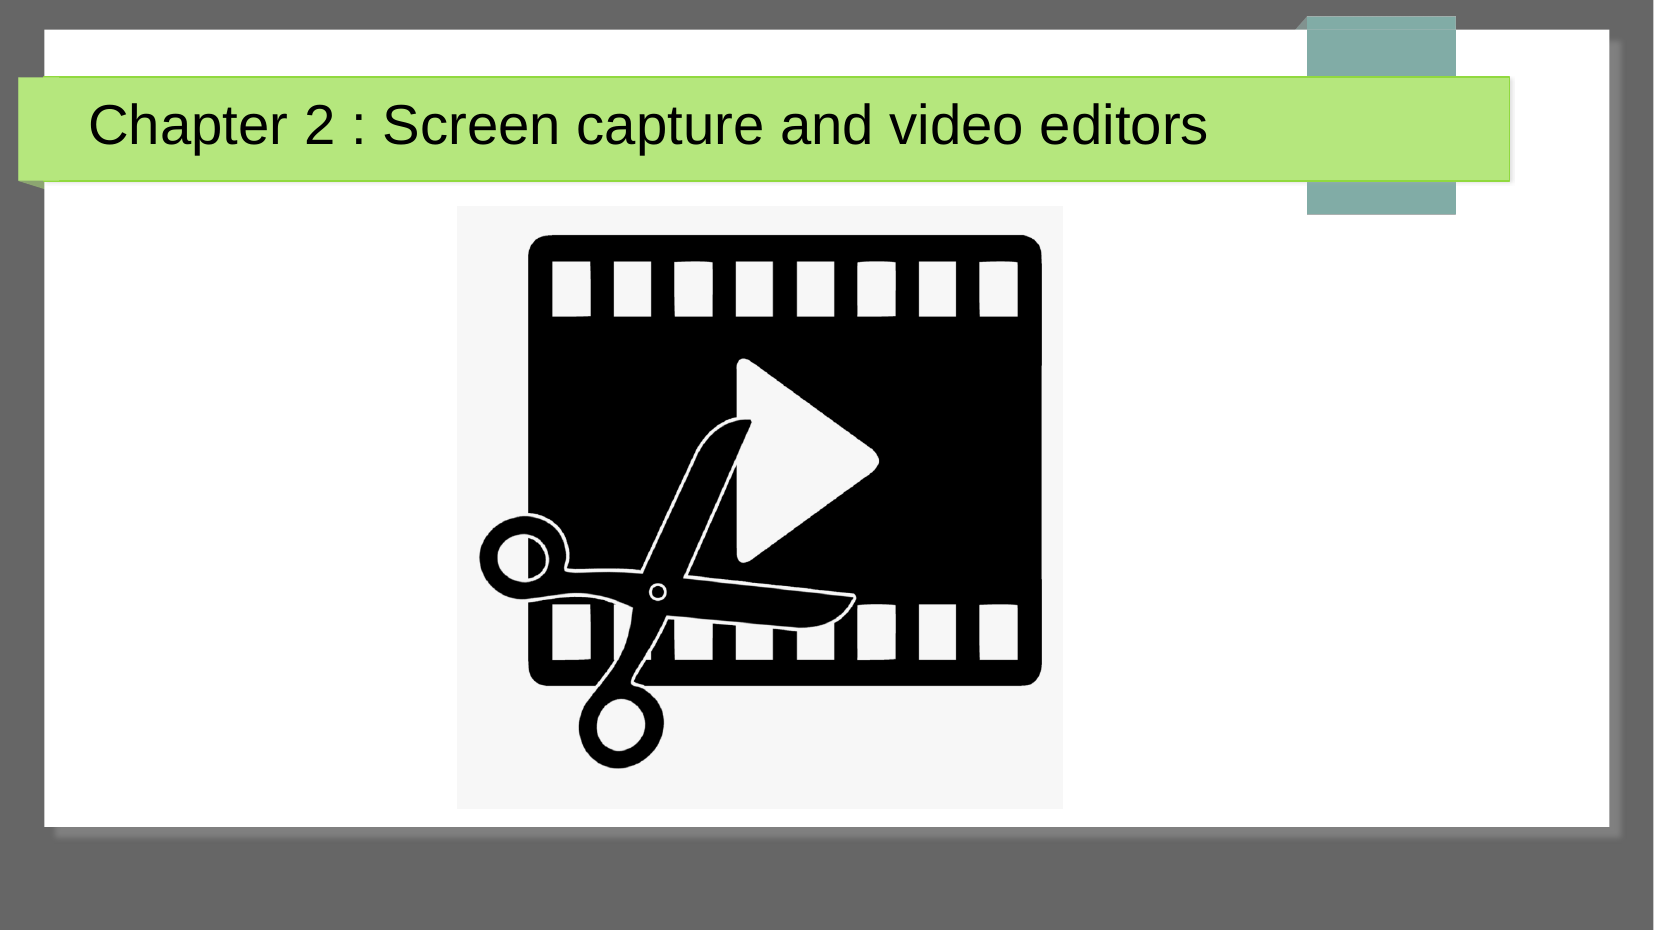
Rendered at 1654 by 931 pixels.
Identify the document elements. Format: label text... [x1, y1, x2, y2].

picture [457, 206, 1063, 809]
title Chapter 2 : Screen capture and video editors [88, 73, 1506, 178]
